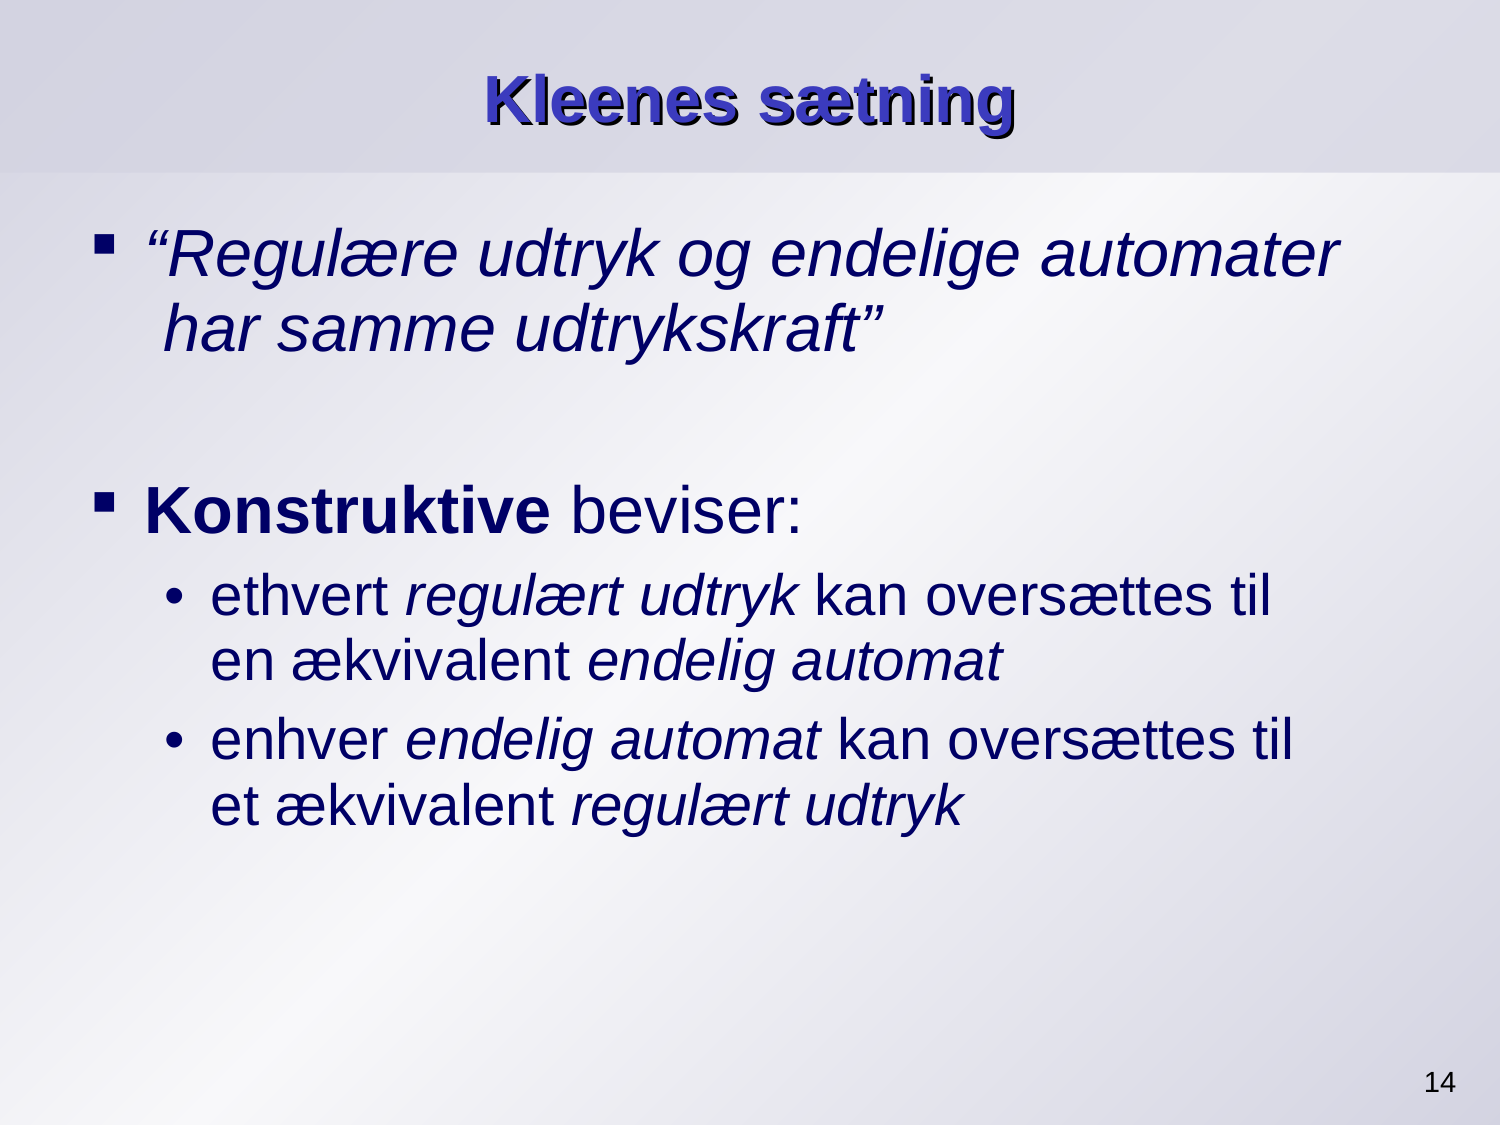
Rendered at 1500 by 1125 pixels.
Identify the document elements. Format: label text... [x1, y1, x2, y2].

list “Regulære udtryk og endelige automater har samme udtrykskraft” Konstruktive beviser: ethvert regulært udtryk kan oversættes til en ækvivalent endelig automat enhver endelig automat kan oversættes til et ækvivalent regulært udtryk [74, 208, 1459, 1048]
title Kleenes sætning [75, 24, 1426, 174]
